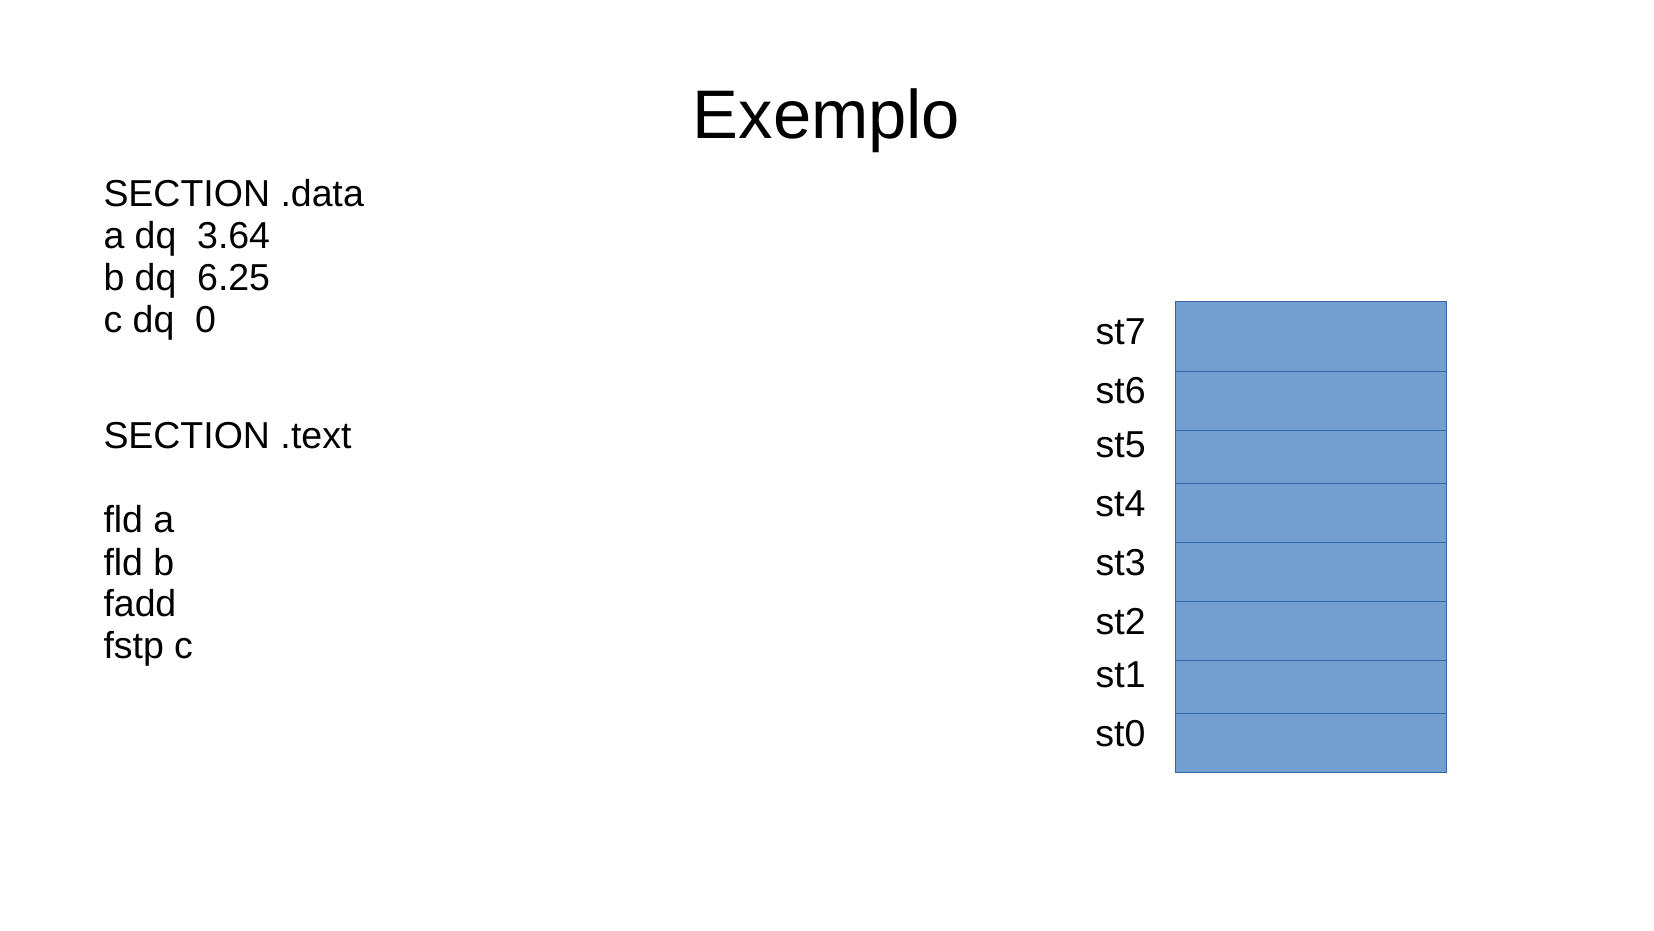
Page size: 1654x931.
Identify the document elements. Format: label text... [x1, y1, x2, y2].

text_box st3 [1080, 533, 1161, 591]
text_box st4 [1080, 474, 1161, 532]
text_box st7 [1080, 303, 1161, 361]
text_box [1033, 301, 1506, 773]
text_box st0 [1080, 705, 1161, 762]
title Exemplo [82, 37, 1571, 193]
text_box st1 [1080, 650, 1161, 703]
text_box SECTION .text fld a fld b fadd fstp c [88, 407, 367, 675]
text_box SECTION .data a dq 3.64 b dq 6.25 c dq 0 [88, 165, 379, 349]
text_box st2 [1080, 592, 1161, 650]
text_box st5 [1080, 420, 1161, 473]
text_box st6 [1080, 362, 1161, 420]
